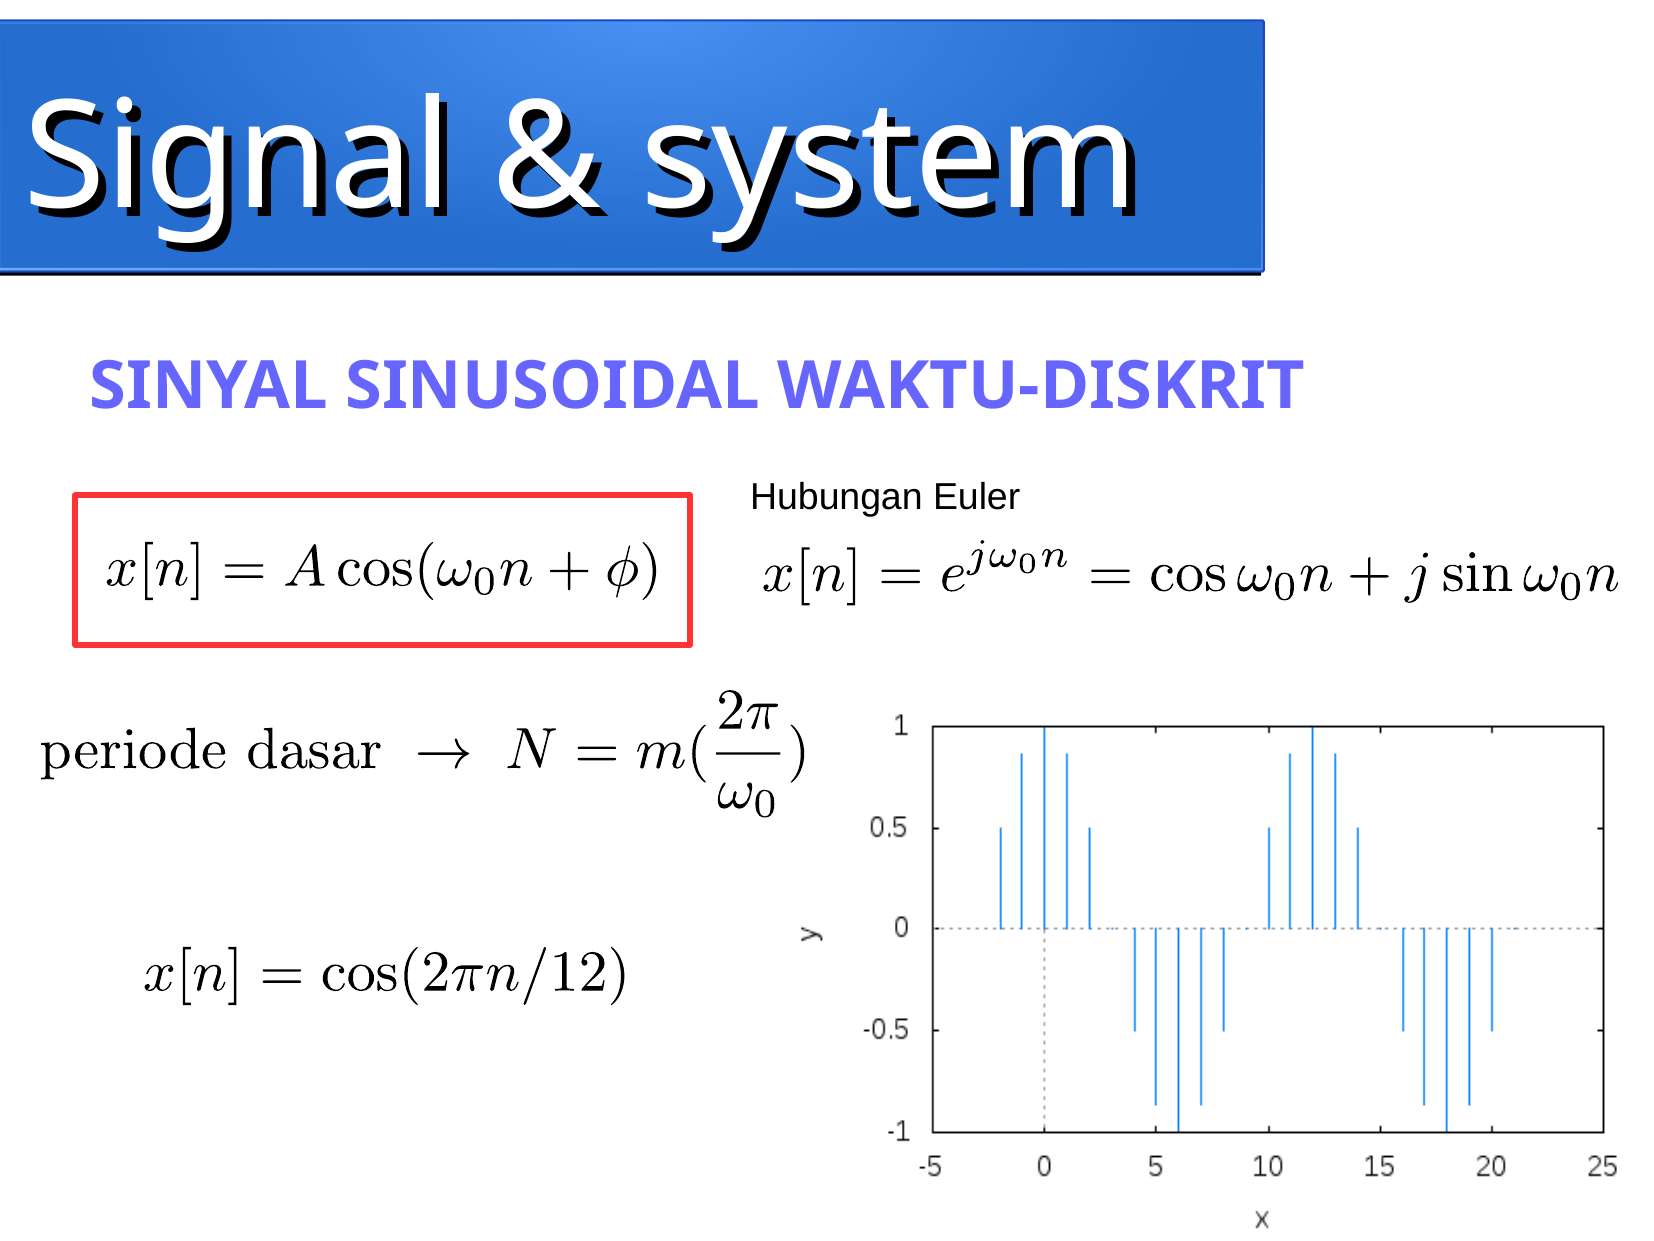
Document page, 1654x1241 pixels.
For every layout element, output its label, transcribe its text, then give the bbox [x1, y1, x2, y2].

title Signal & system [23, 0, 1323, 325]
text_box [39, 690, 811, 818]
picture [786, 689, 1654, 1241]
text_box [761, 540, 1621, 606]
text_box Hubungan Euler [735, 468, 1036, 526]
text_box [142, 946, 631, 1006]
text_box [105, 541, 662, 601]
text_box SINYAL SINUSOIDAL WAKTU-DISKRIT [75, 330, 1482, 423]
